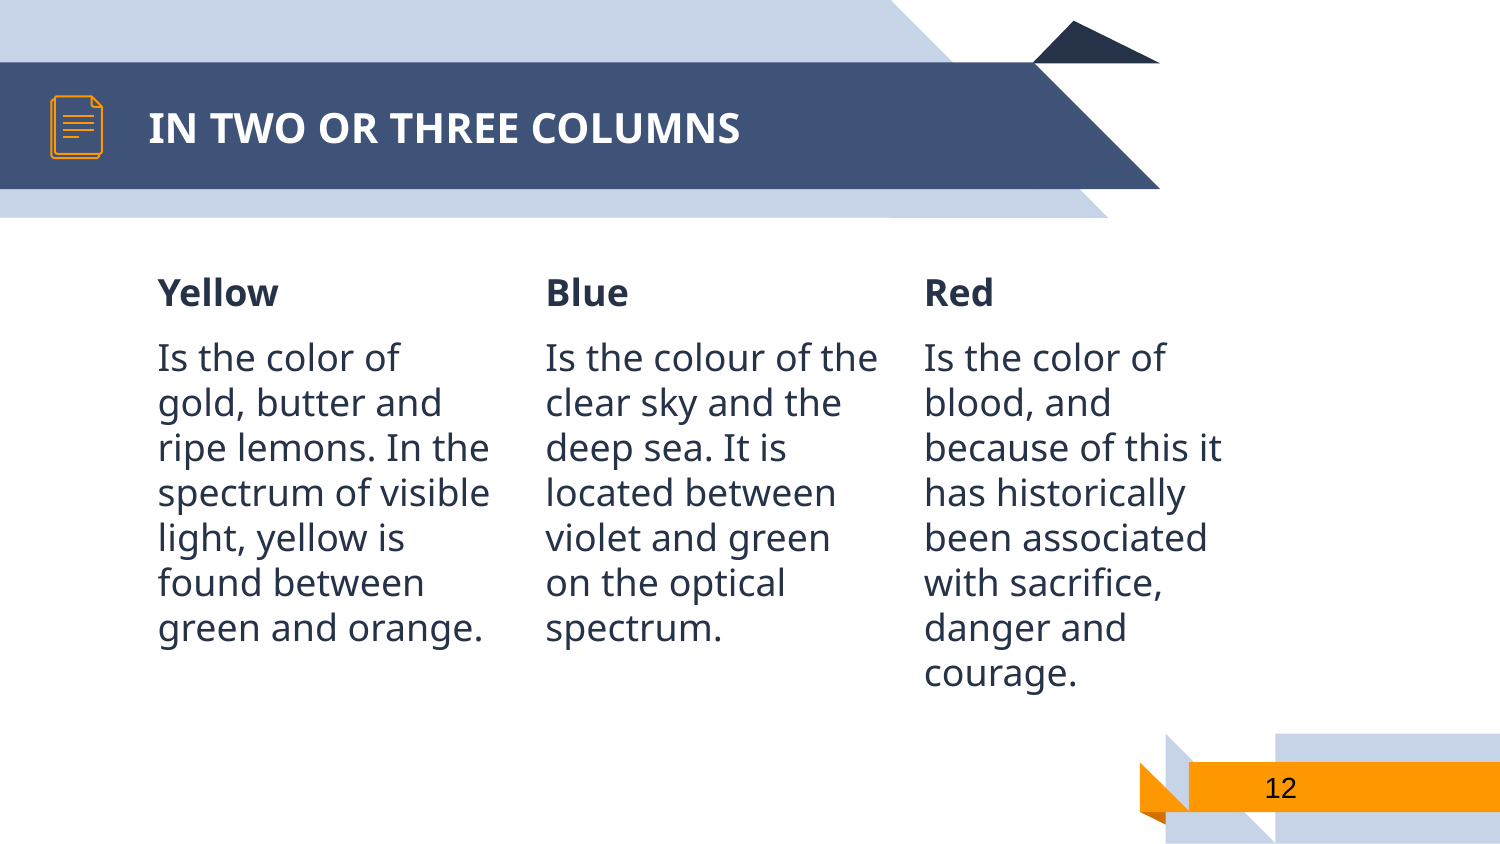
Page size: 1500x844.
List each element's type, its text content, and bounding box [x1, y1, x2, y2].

list Blue Is the colour of the clear sky and the deep sea. It is located between violet and green on the optical spectrum. [530, 253, 900, 698]
list Red Is the color of blood, and because of this it has historically been associated with sacrifice, danger and courage. [908, 253, 1278, 698]
title IN TWO OR THREE COLUMNS [133, 64, 997, 190]
list Yellow Is the color of gold, butter and ripe lemons. In the spectrum of visible light, yellow is found between green and orange. [142, 253, 512, 698]
slide_number <numer> [1249, 760, 1494, 813]
